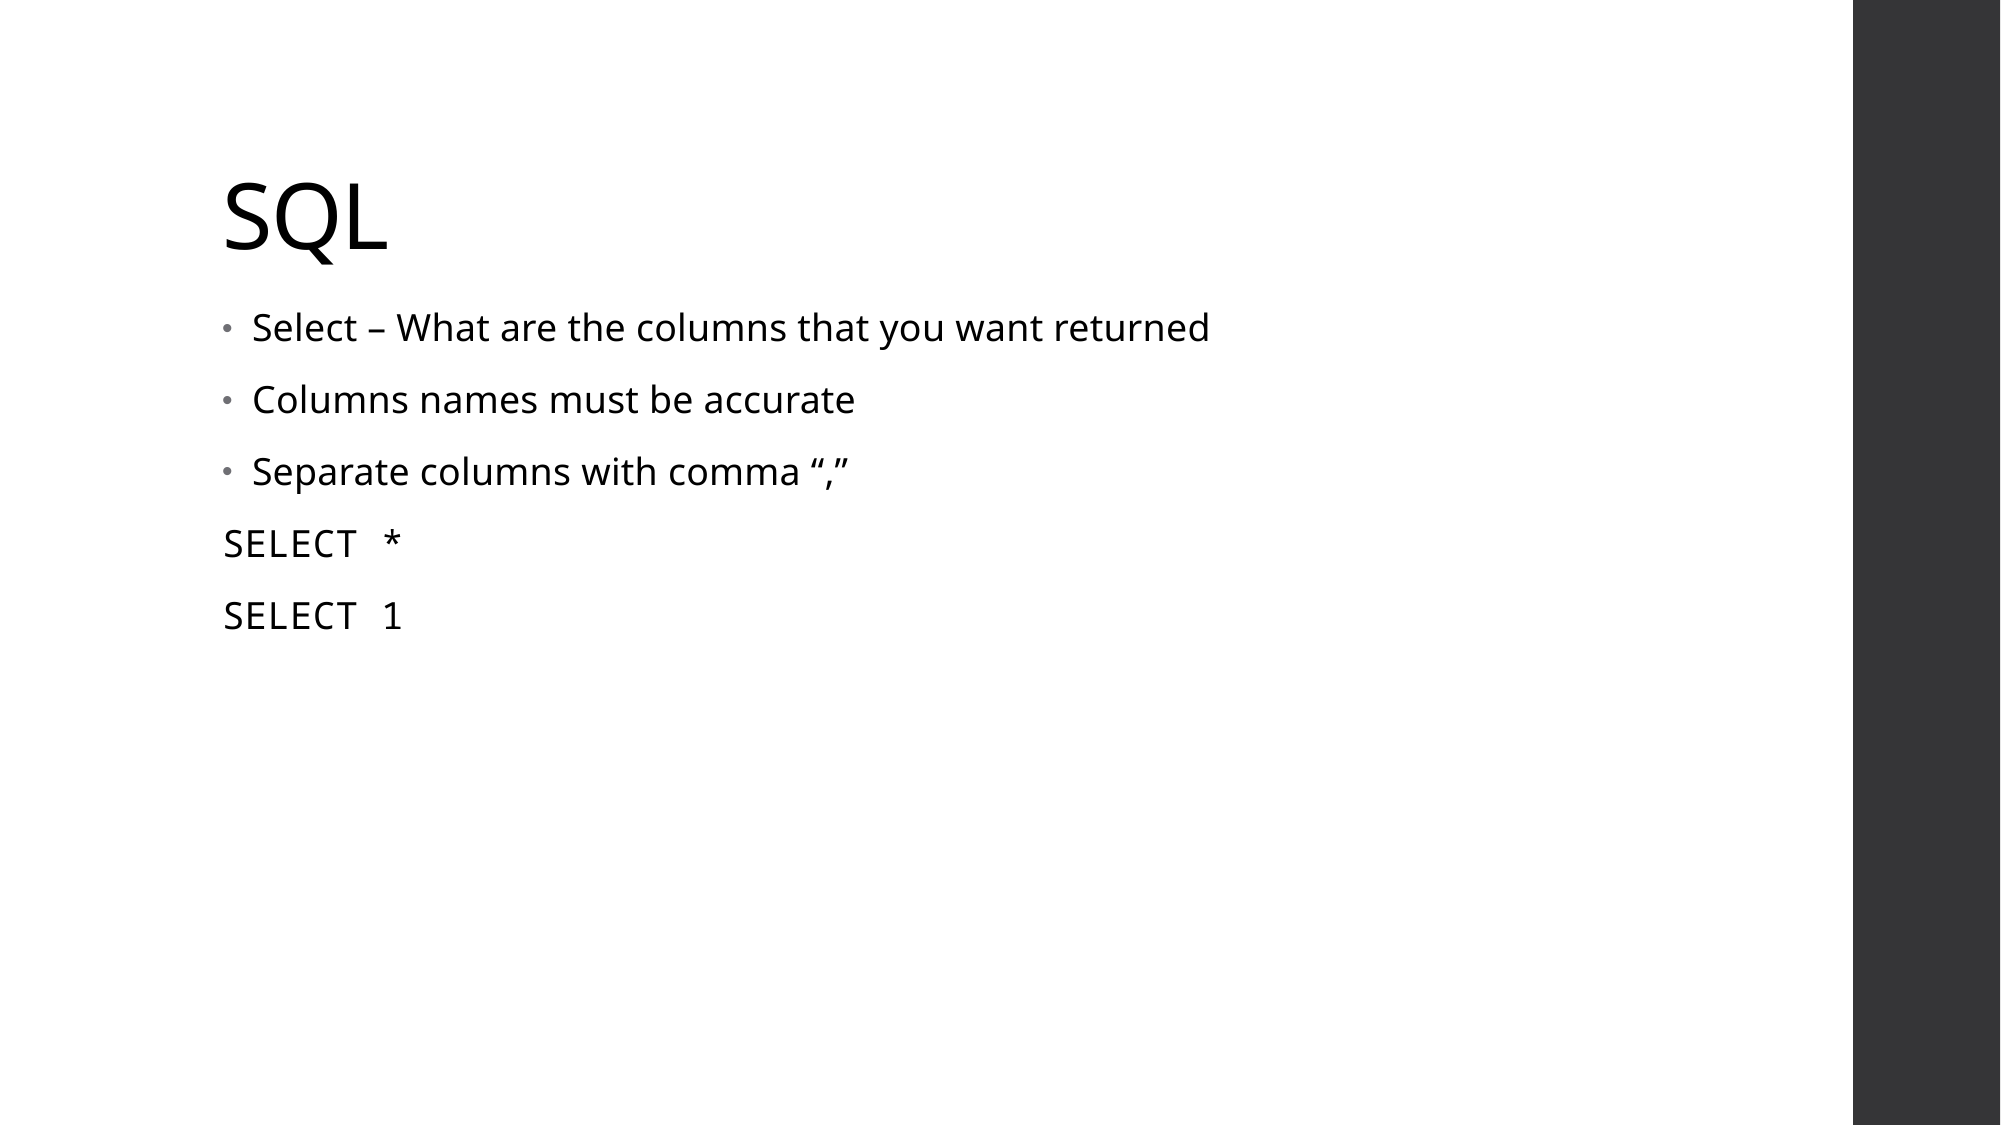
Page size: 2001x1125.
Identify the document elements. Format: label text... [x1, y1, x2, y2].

title SQL [206, 60, 1797, 278]
list Select – What are the columns that you want returned Columns names must be accurate Separate columns with comma “,” SELECT * SELECT 1 [206, 299, 1617, 1014]
